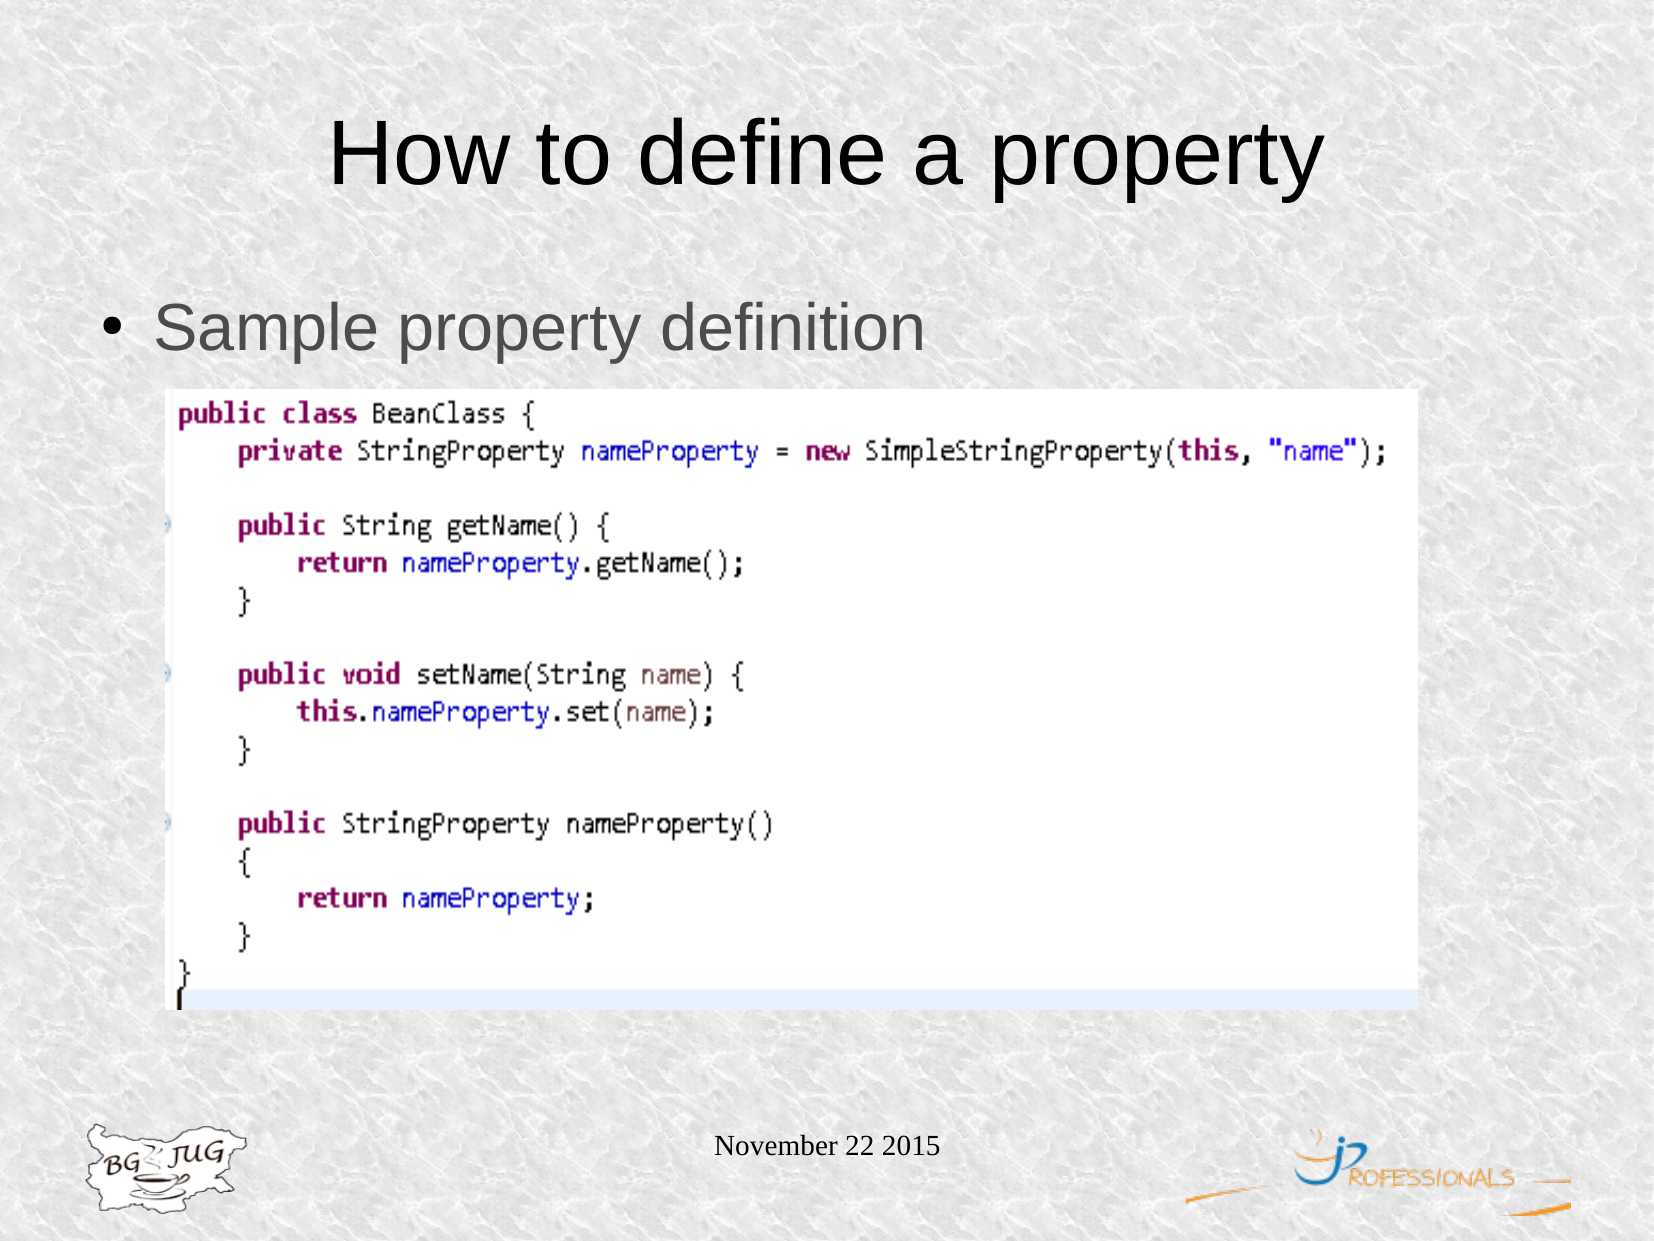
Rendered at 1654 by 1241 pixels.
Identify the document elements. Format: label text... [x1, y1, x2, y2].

picture [0, 0, 1654, 1241]
title How to define a property [82, 49, 1571, 257]
list Sample property definition [82, 290, 1571, 1010]
